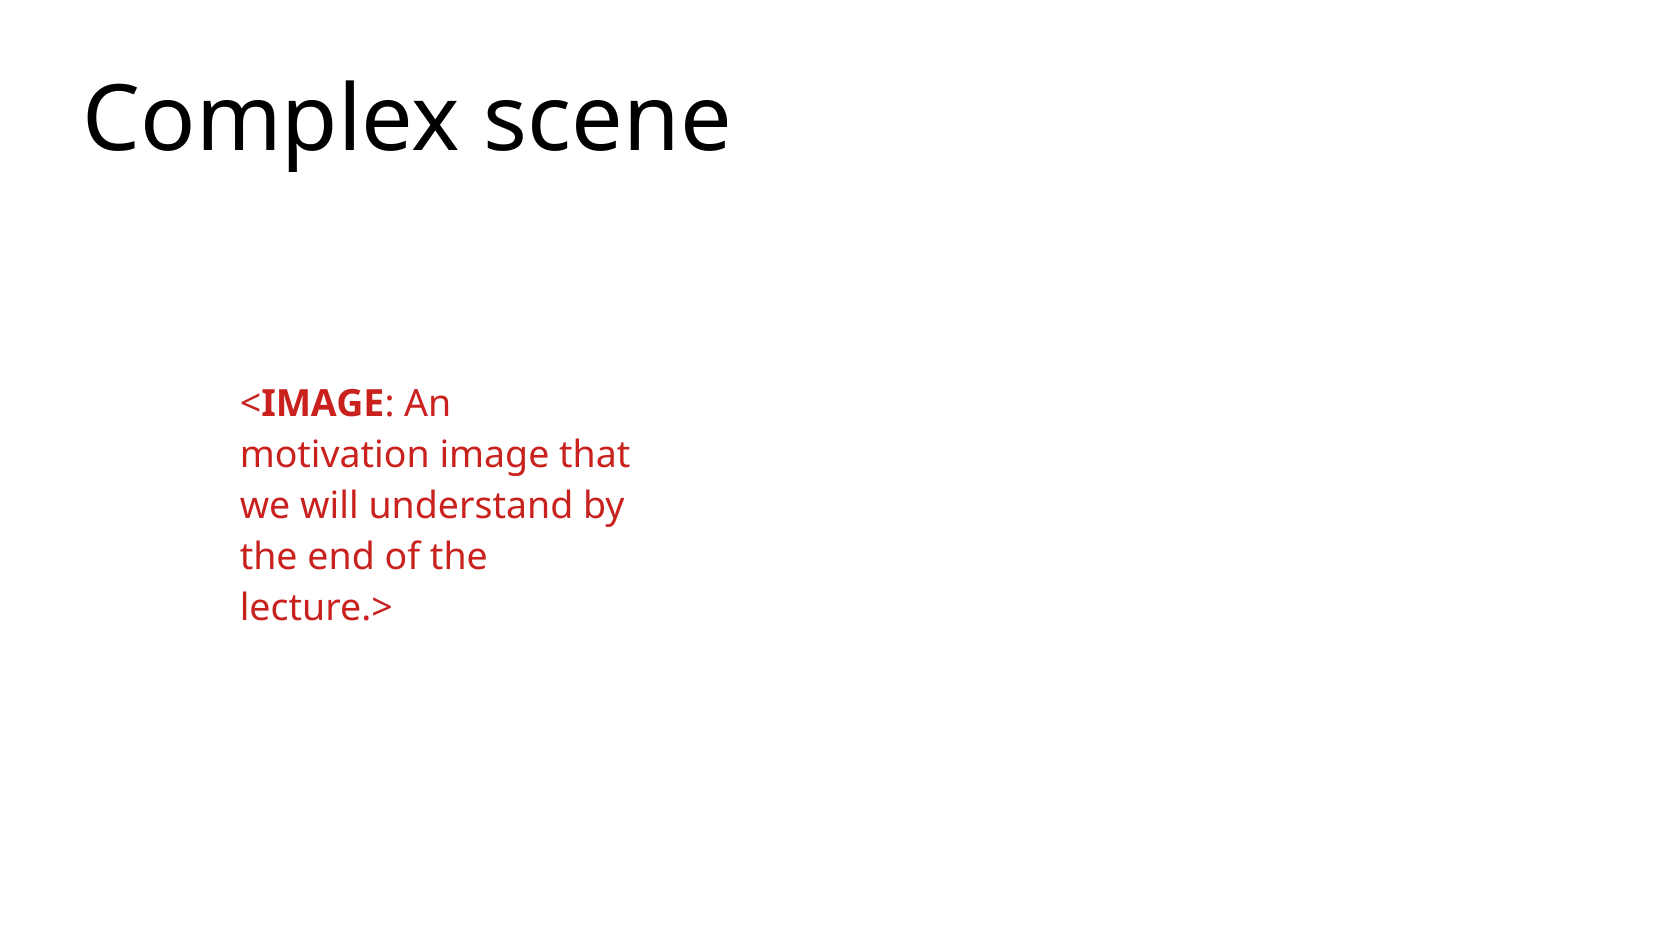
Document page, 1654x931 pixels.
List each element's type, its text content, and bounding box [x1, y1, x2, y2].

text_box <IMAGE: An motivation image that we will understand by the end of the lecture.> [225, 369, 661, 602]
title Complex scene [82, 37, 1571, 193]
